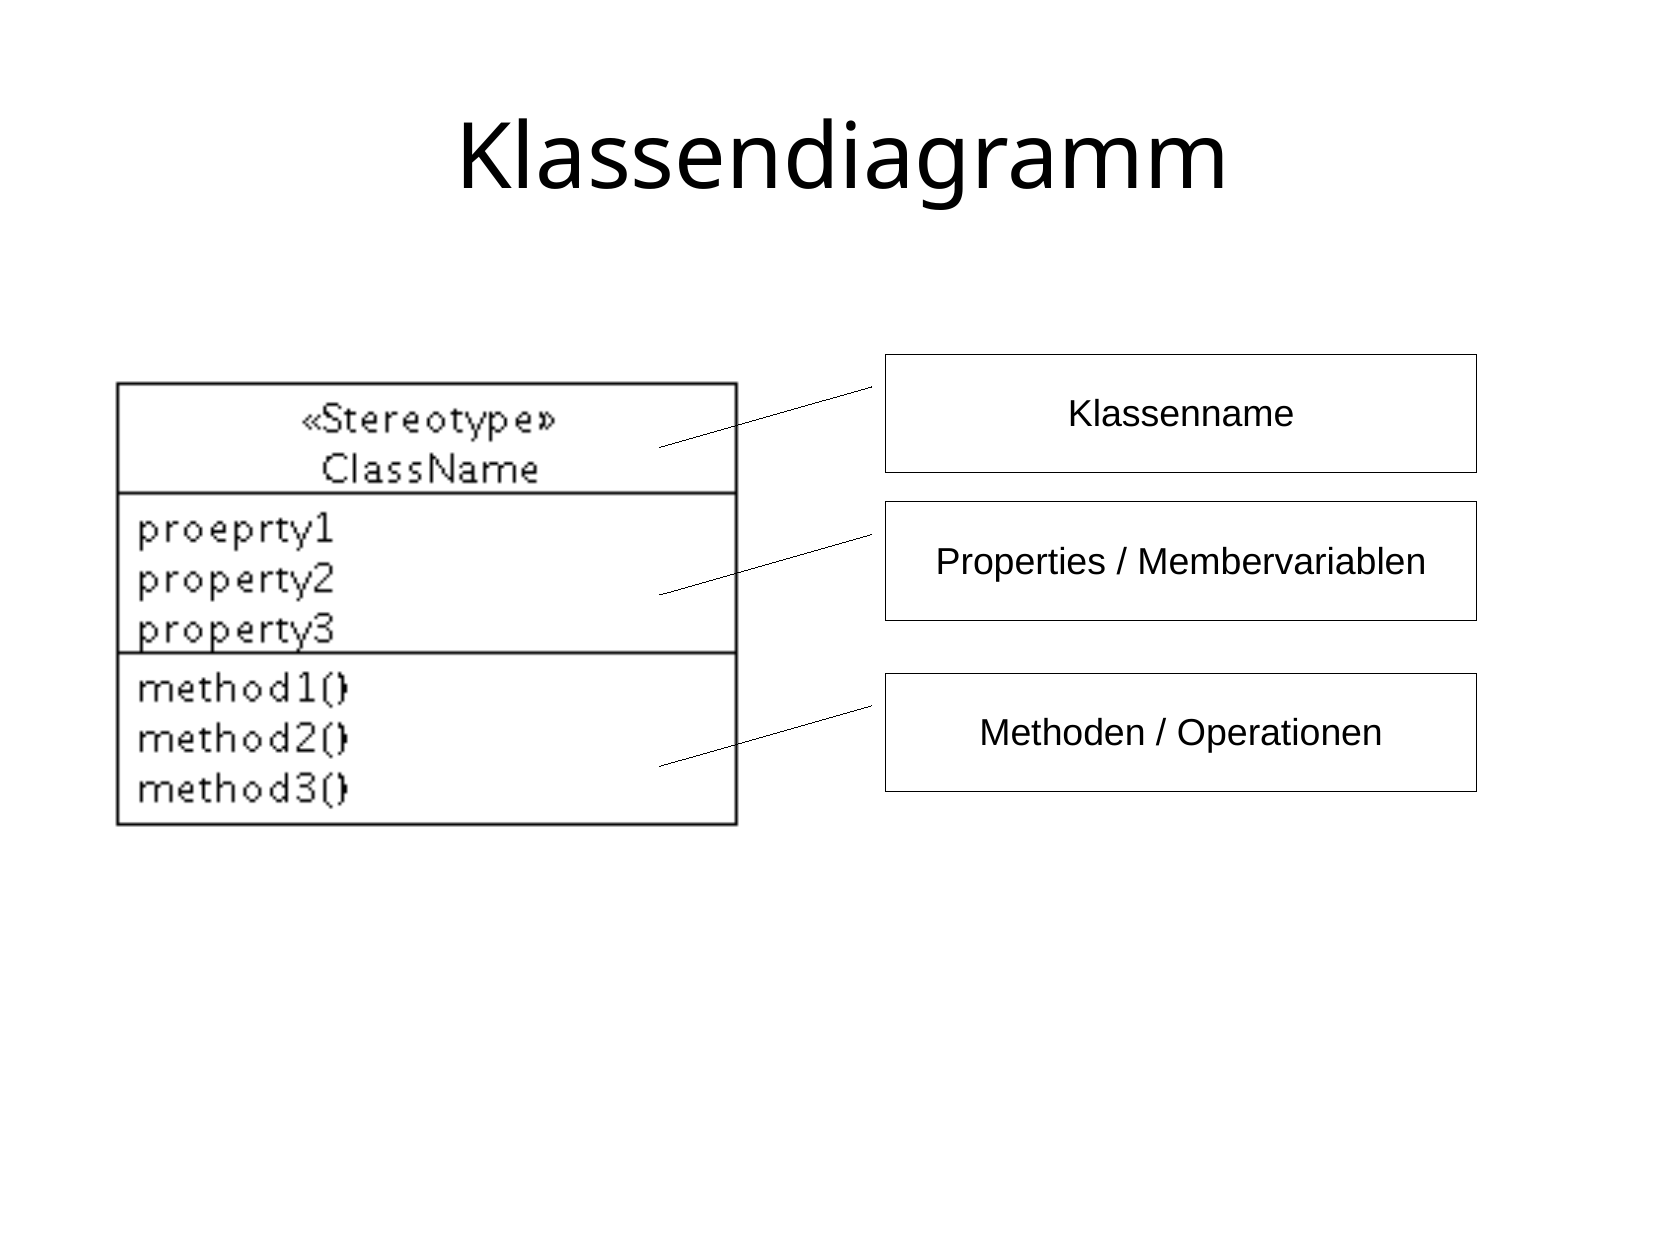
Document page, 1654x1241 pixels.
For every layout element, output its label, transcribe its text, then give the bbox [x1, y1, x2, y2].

text_box Properties / Membervariablen [886, 502, 1476, 620]
title Klassendiagramm [82, 49, 1571, 257]
text_box Klassenname [886, 354, 1476, 473]
picture [58, 324, 798, 886]
text_box Methoden / Operationen [886, 673, 1476, 791]
